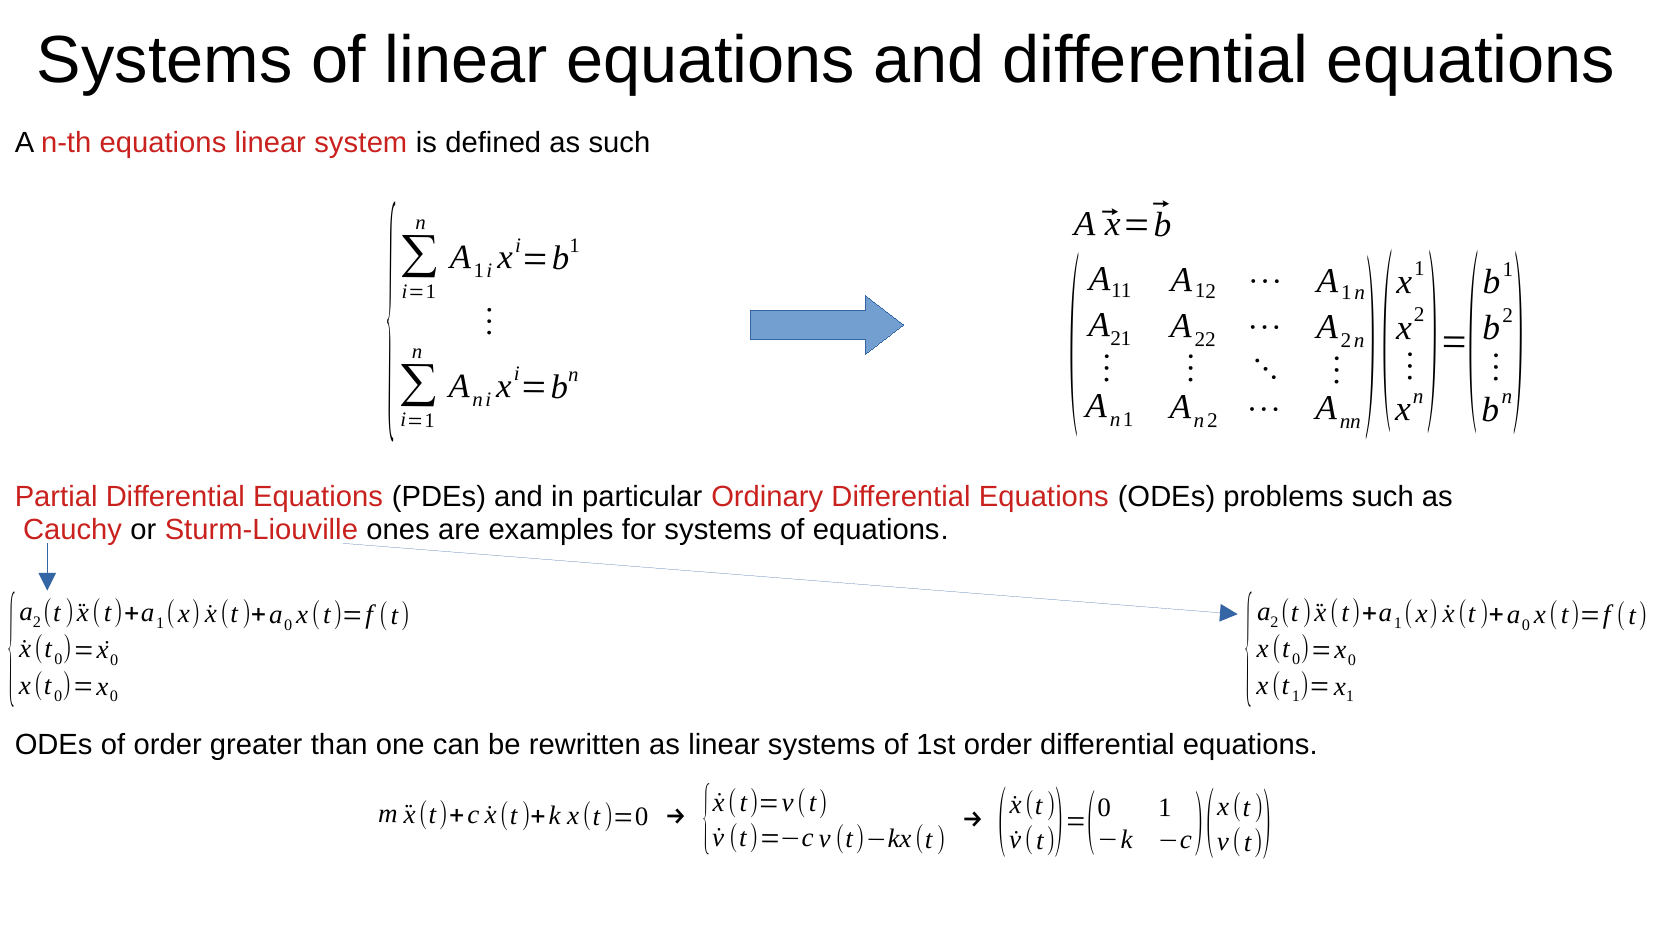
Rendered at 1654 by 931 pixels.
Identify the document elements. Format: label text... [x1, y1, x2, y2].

text_box A n-th equations linear system is defined as such [0, 118, 674, 166]
text_box ODEs of order greater than one can be rewritten as linear systems of 1st order differential equations. [0, 720, 1654, 769]
chart [1237, 590, 1654, 713]
text_box [750, 295, 904, 355]
chart [376, 199, 592, 445]
chart [1058, 197, 1536, 443]
title Systems of linear equations and differential equations [0, 1, 1654, 119]
chart [371, 779, 1280, 862]
text_box Partial Differential Equations (PDEs) and in particular Ordinary Differential Equations (ODEs) problems such as Cauchy or Sturm-Liouville ones are examples for systems of equations. [0, 472, 1654, 556]
chart [0, 590, 417, 713]
